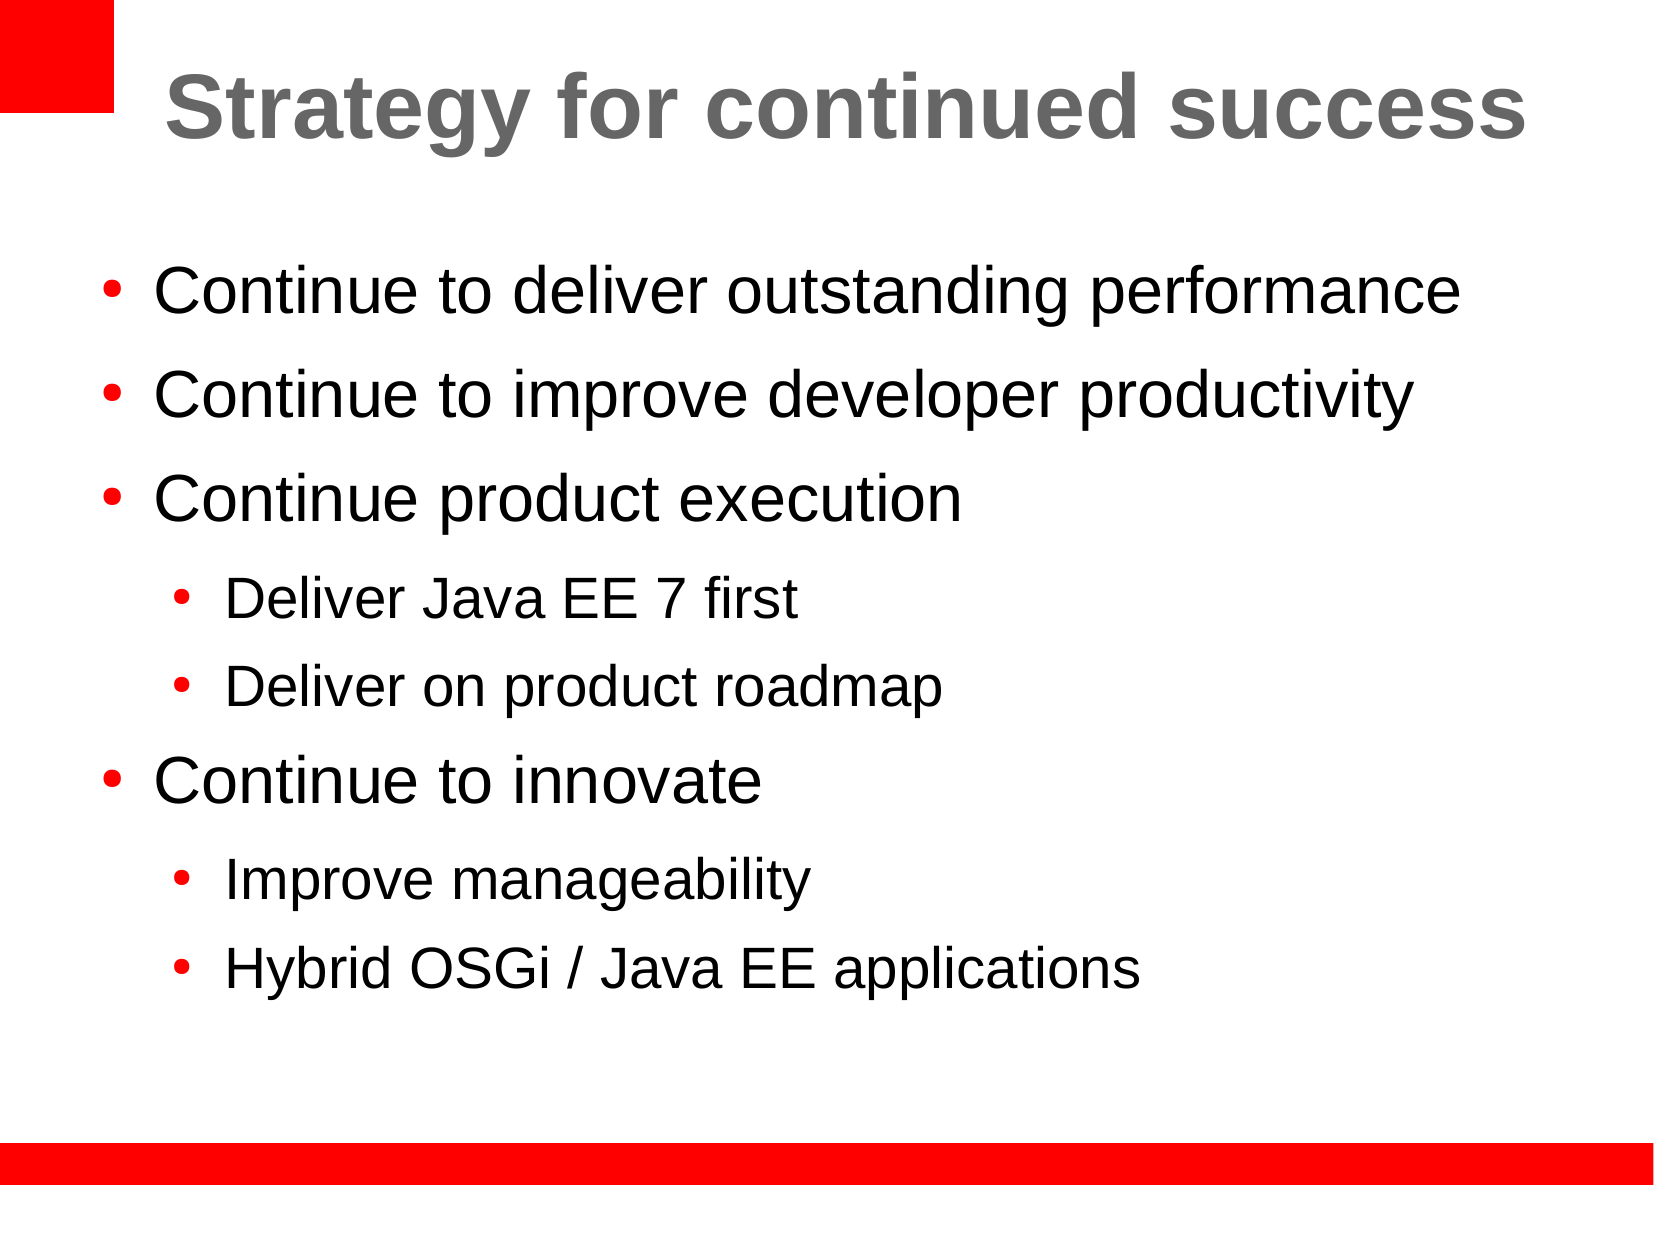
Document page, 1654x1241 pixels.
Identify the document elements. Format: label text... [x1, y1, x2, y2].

picture [0, 1143, 1654, 1185]
picture [0, 0, 114, 113]
title Strategy for continued success [149, 31, 1595, 212]
list Continue to deliver outstanding performance Continue to improve developer productivity Continue product execution Deliver Java EE 7 first Deliver on product roadmap Continue to innovate Improve manageability Hybrid OSGi / Java EE applications [82, 252, 1571, 1109]
